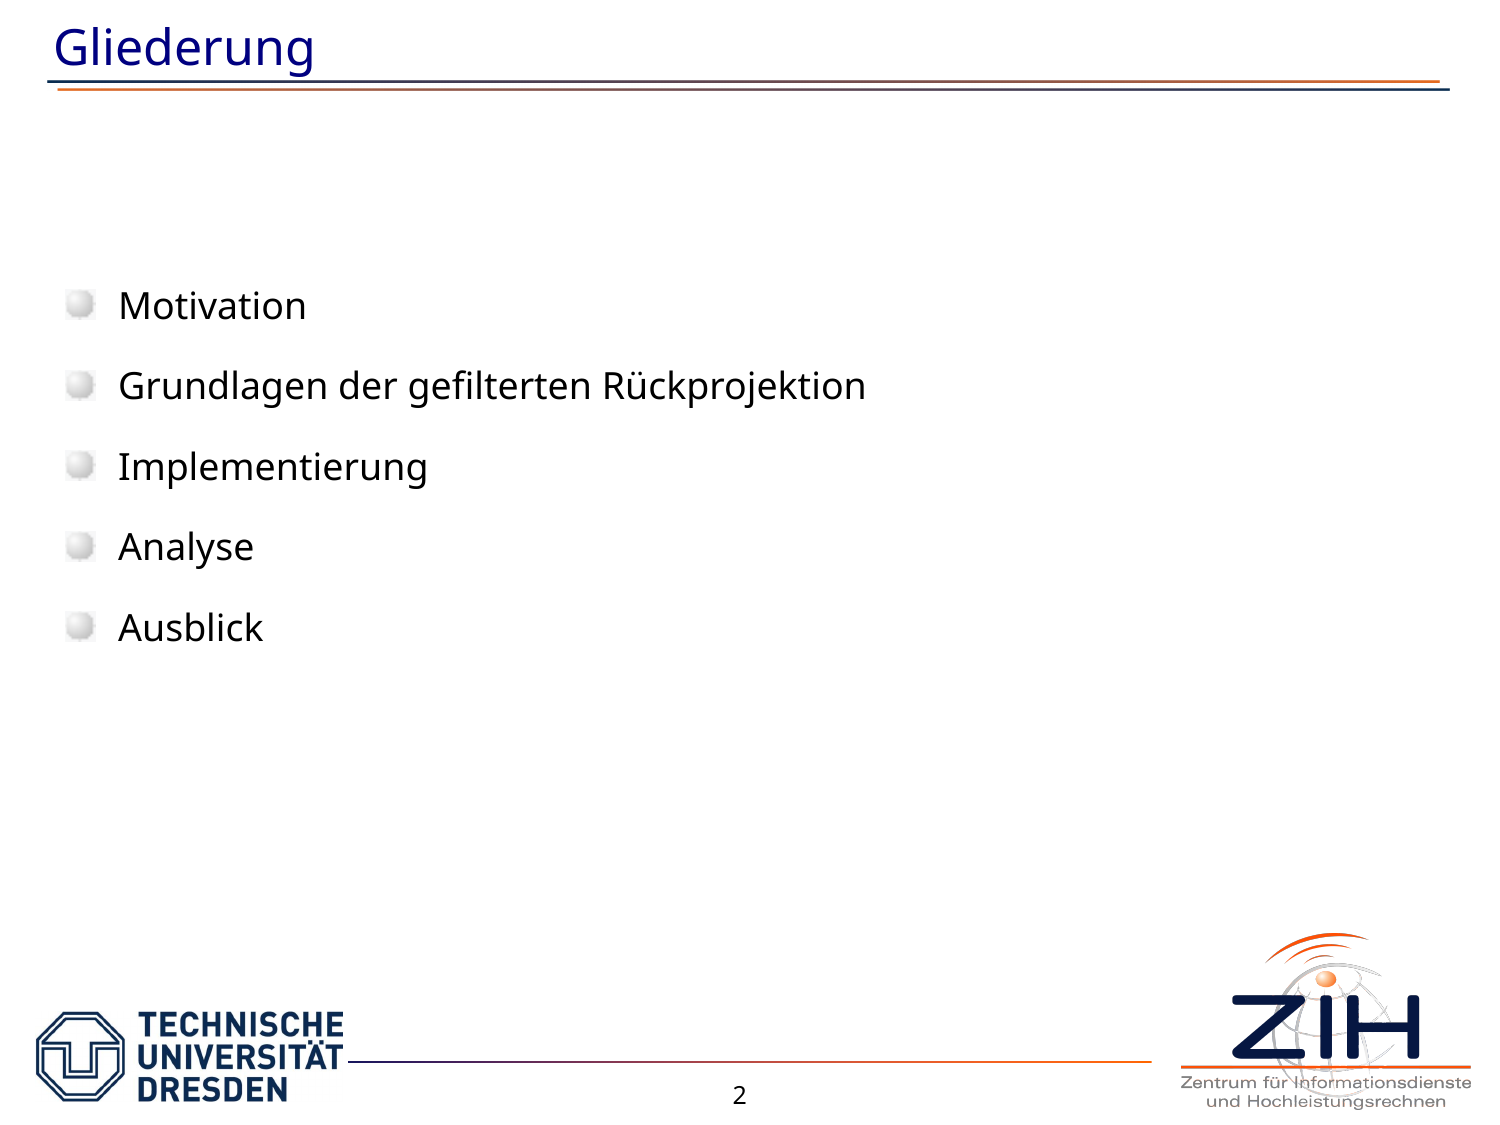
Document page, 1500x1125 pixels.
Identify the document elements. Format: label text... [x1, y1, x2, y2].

picture [47, 80, 1450, 91]
picture [1181, 933, 1471, 1110]
picture [35, 1011, 343, 1102]
title Gliederung [53, 12, 1453, 81]
list Motivation Grundlagen der gefilterten Rückprojektion Implementierung Analyse Ausblick [29, 118, 1418, 941]
